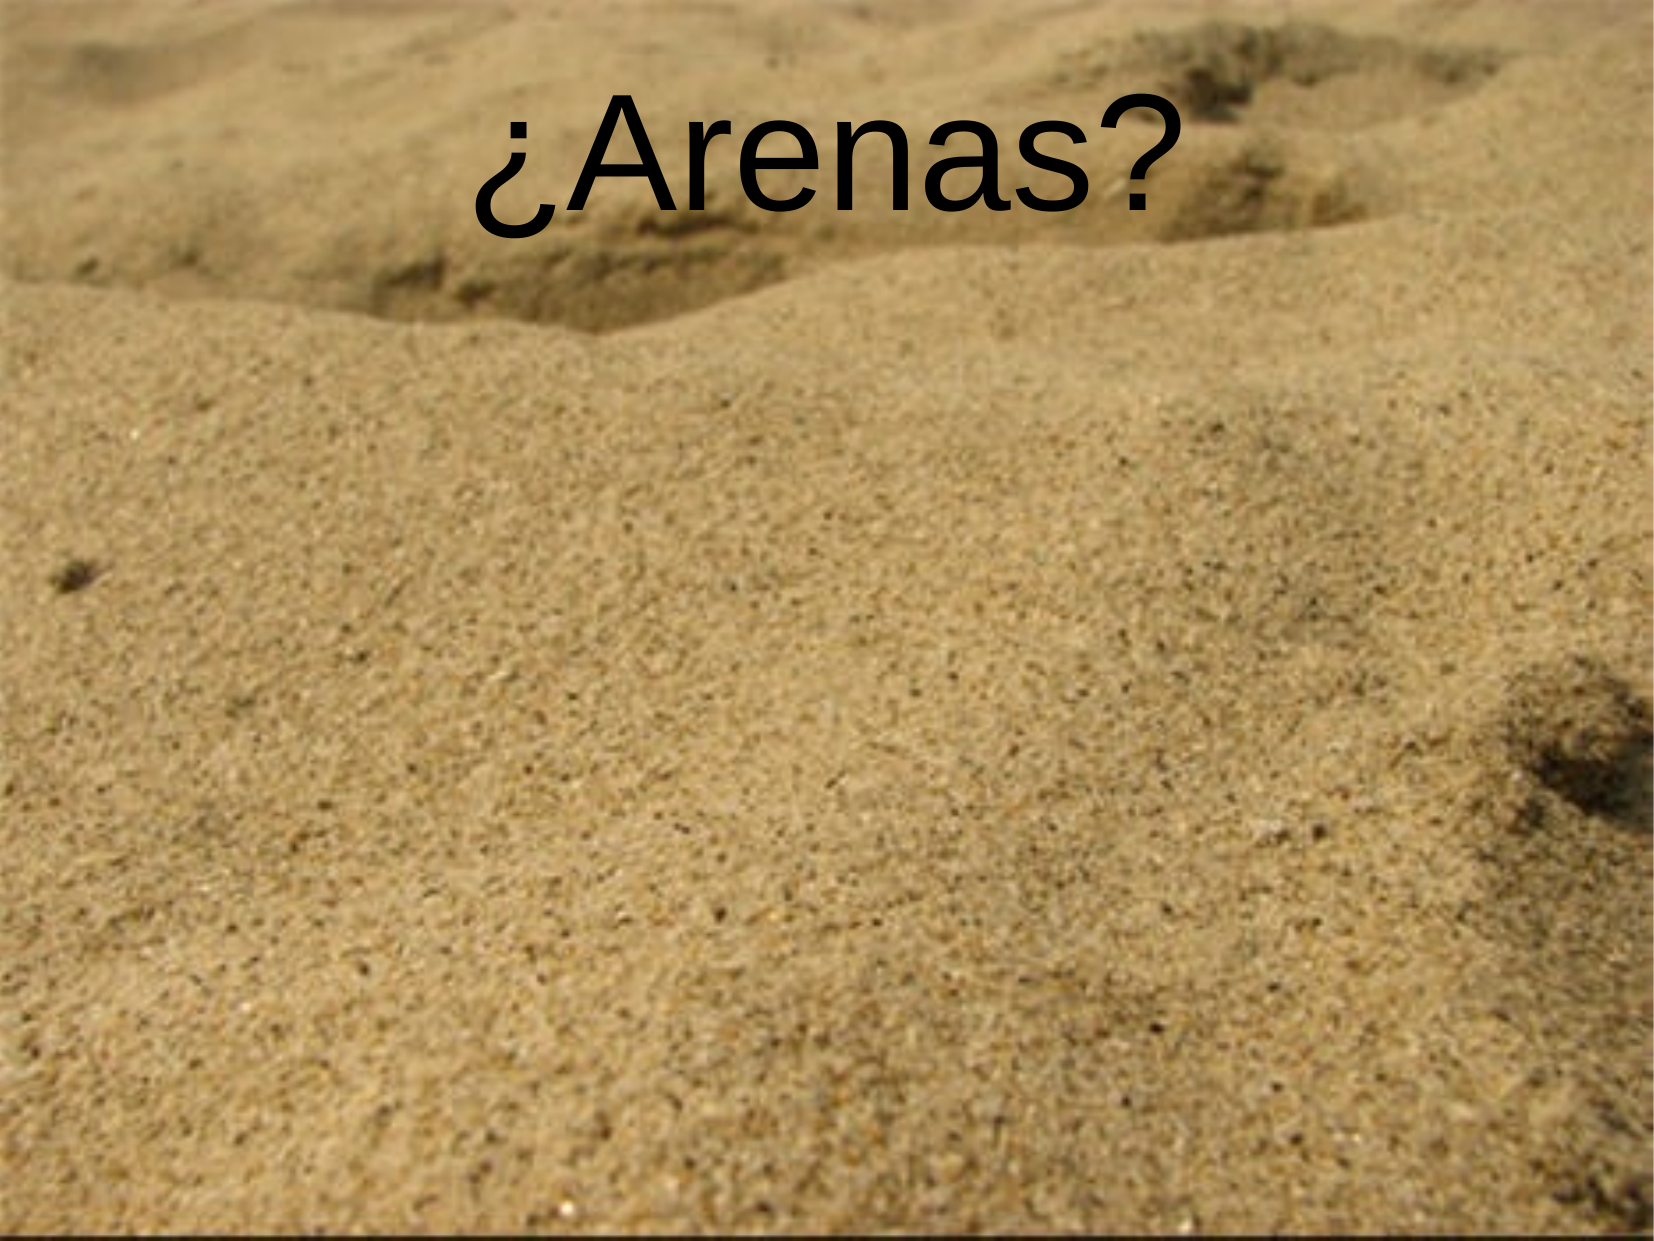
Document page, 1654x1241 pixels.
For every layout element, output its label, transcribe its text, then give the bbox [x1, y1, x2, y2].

title ¿Arenas? [82, 49, 1571, 257]
picture [0, 0, 1654, 1241]
